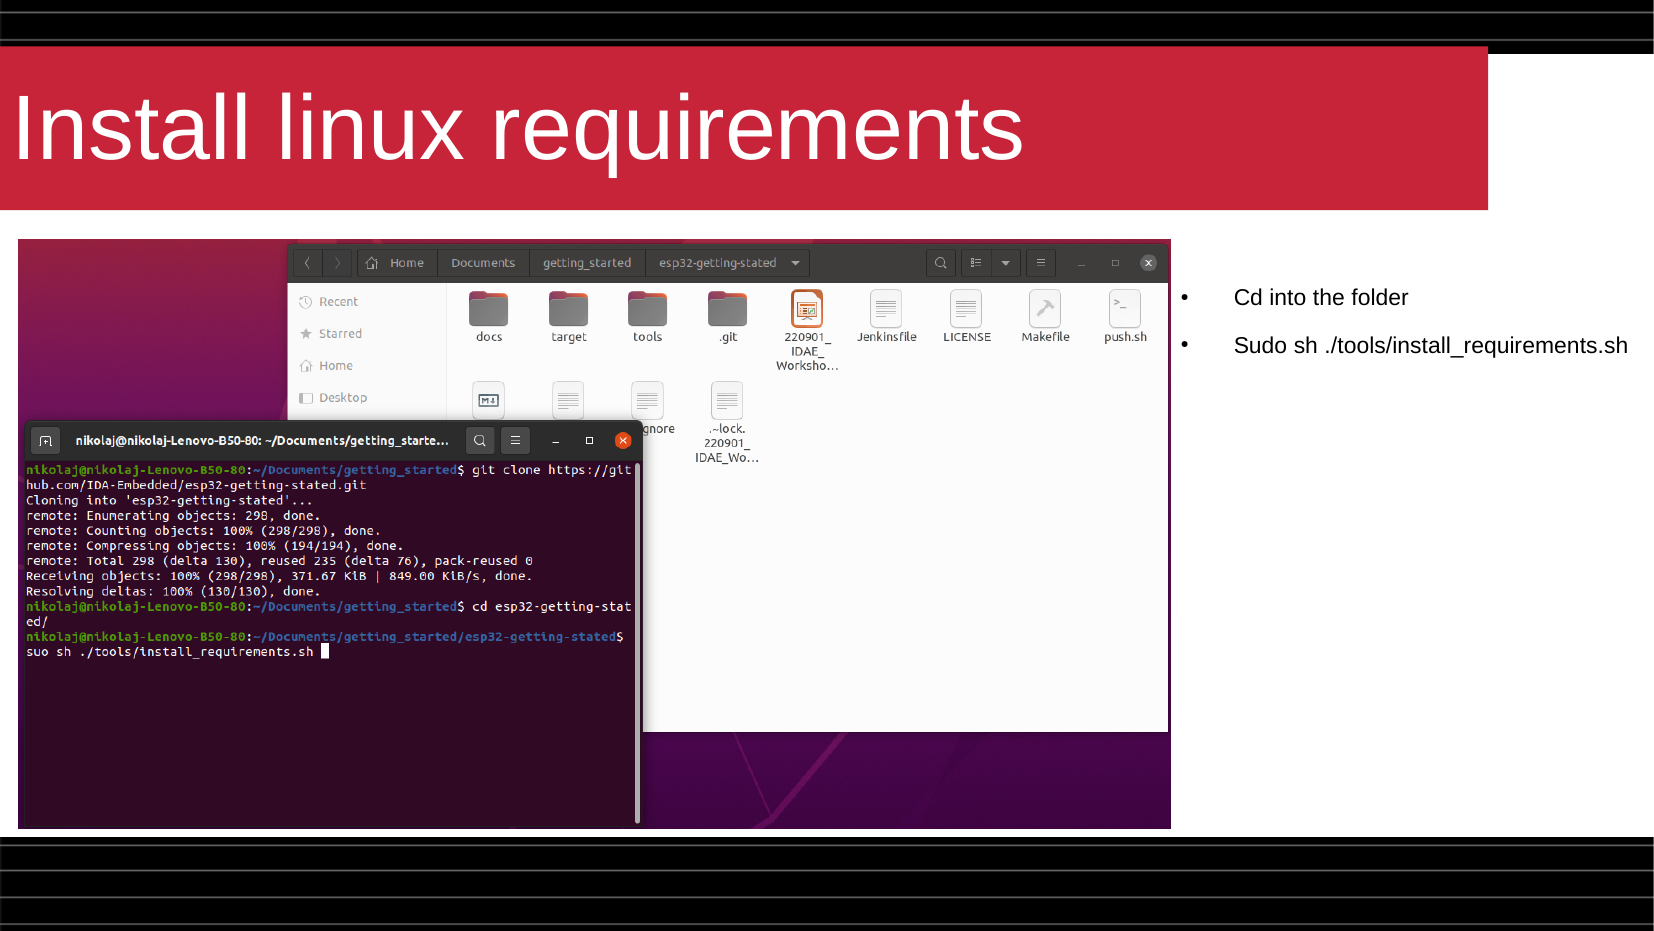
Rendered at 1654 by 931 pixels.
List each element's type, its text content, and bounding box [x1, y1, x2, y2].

title Install linux requirements [0, 46, 1489, 211]
picture [0, 837, 1654, 931]
list Cd into the folder Sudo sh ./tools/install_requirements.sh [1171, 285, 1654, 498]
picture [18, 239, 1171, 829]
picture [0, 0, 1654, 54]
